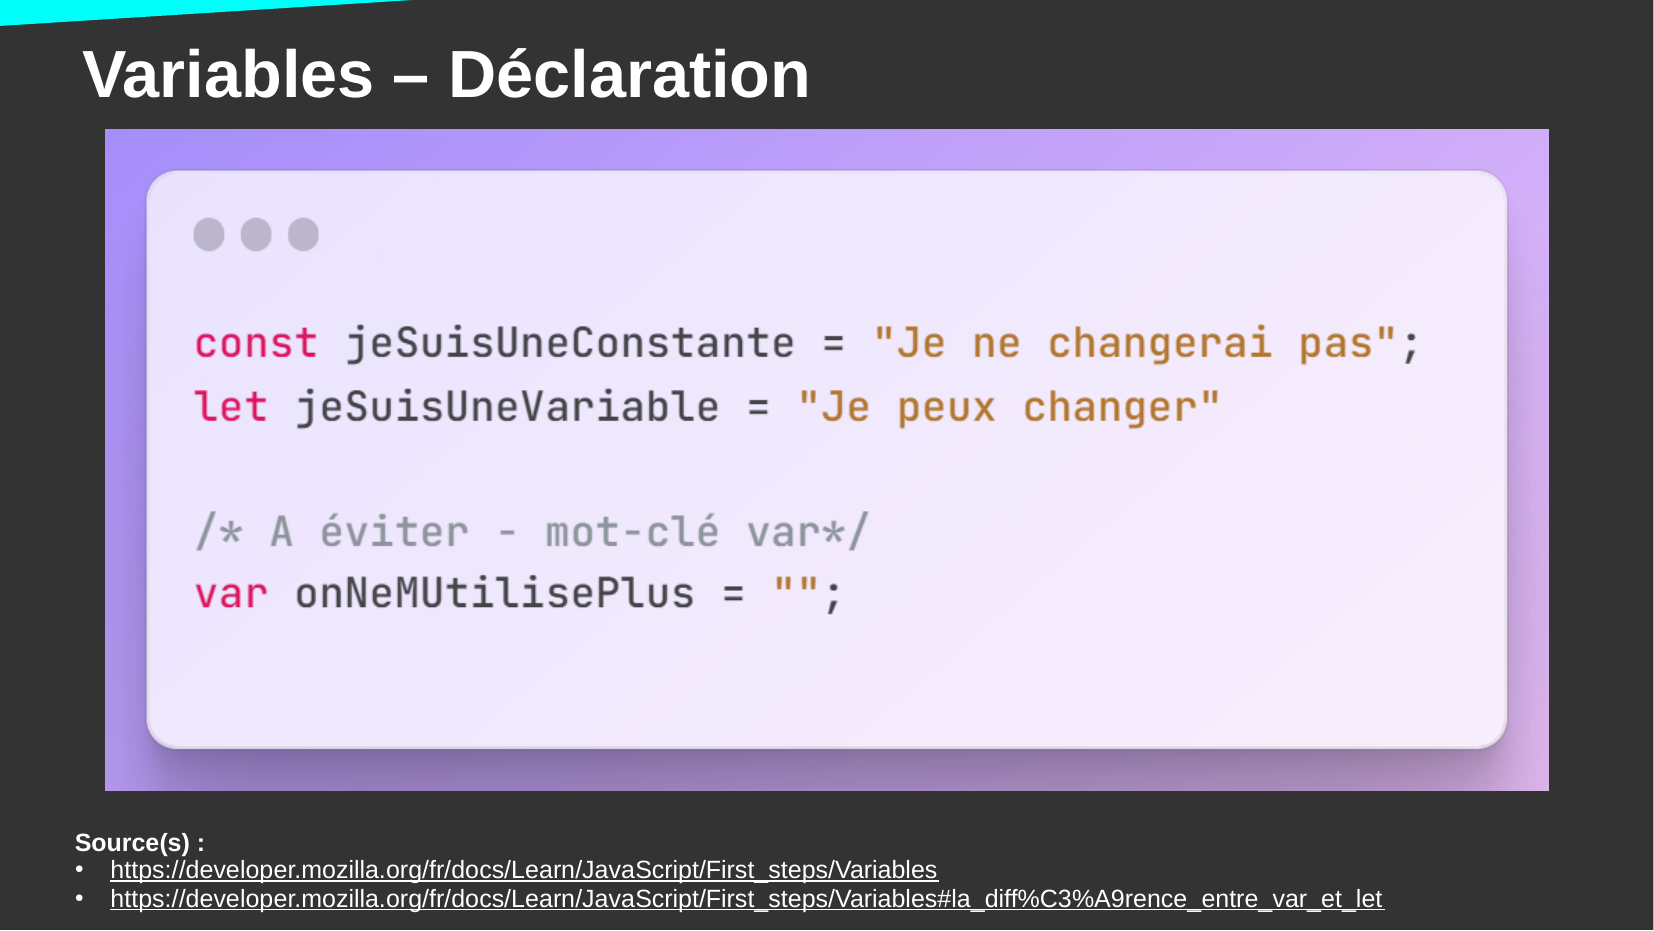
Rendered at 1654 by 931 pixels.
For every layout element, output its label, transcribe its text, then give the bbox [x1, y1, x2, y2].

text_box Source(s) : https://developer.mozilla.org/fr/docs/Learn/JavaScript/First_steps/Variables https://developer.mozilla.org/fr/docs/Learn/JavaScript/First_steps/Variables#la_diff%C3%A9rence_entre_var_et_let [60, 820, 1583, 920]
title Variables – Déclaration [82, 37, 1571, 114]
text_box [0, 0, 413, 26]
picture [105, 129, 1549, 791]
